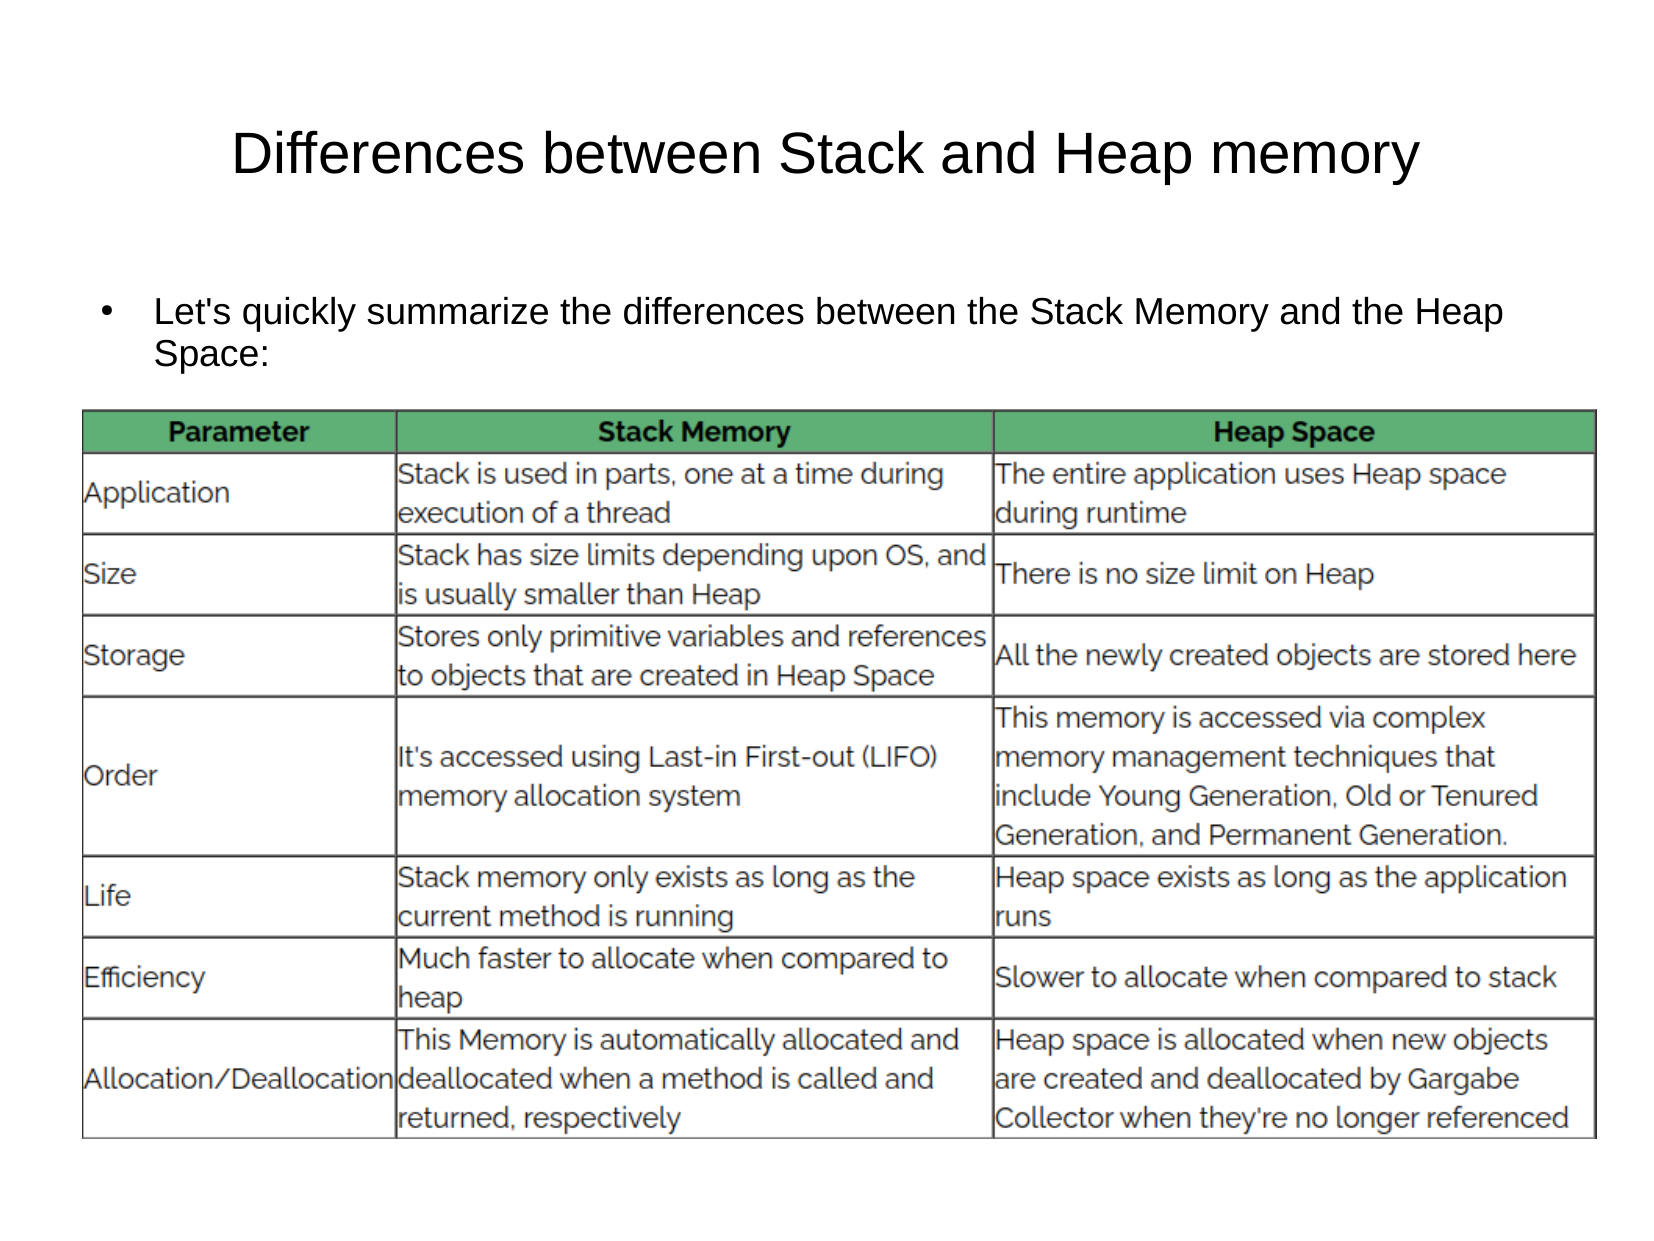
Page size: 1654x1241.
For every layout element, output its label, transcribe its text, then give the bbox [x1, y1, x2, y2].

picture [82, 409, 1597, 1140]
title Differences between Stack and Heap memory [82, 49, 1571, 257]
list Let's quickly summarize the differences between the Stack Memory and the Heap Space: [82, 290, 1571, 409]
